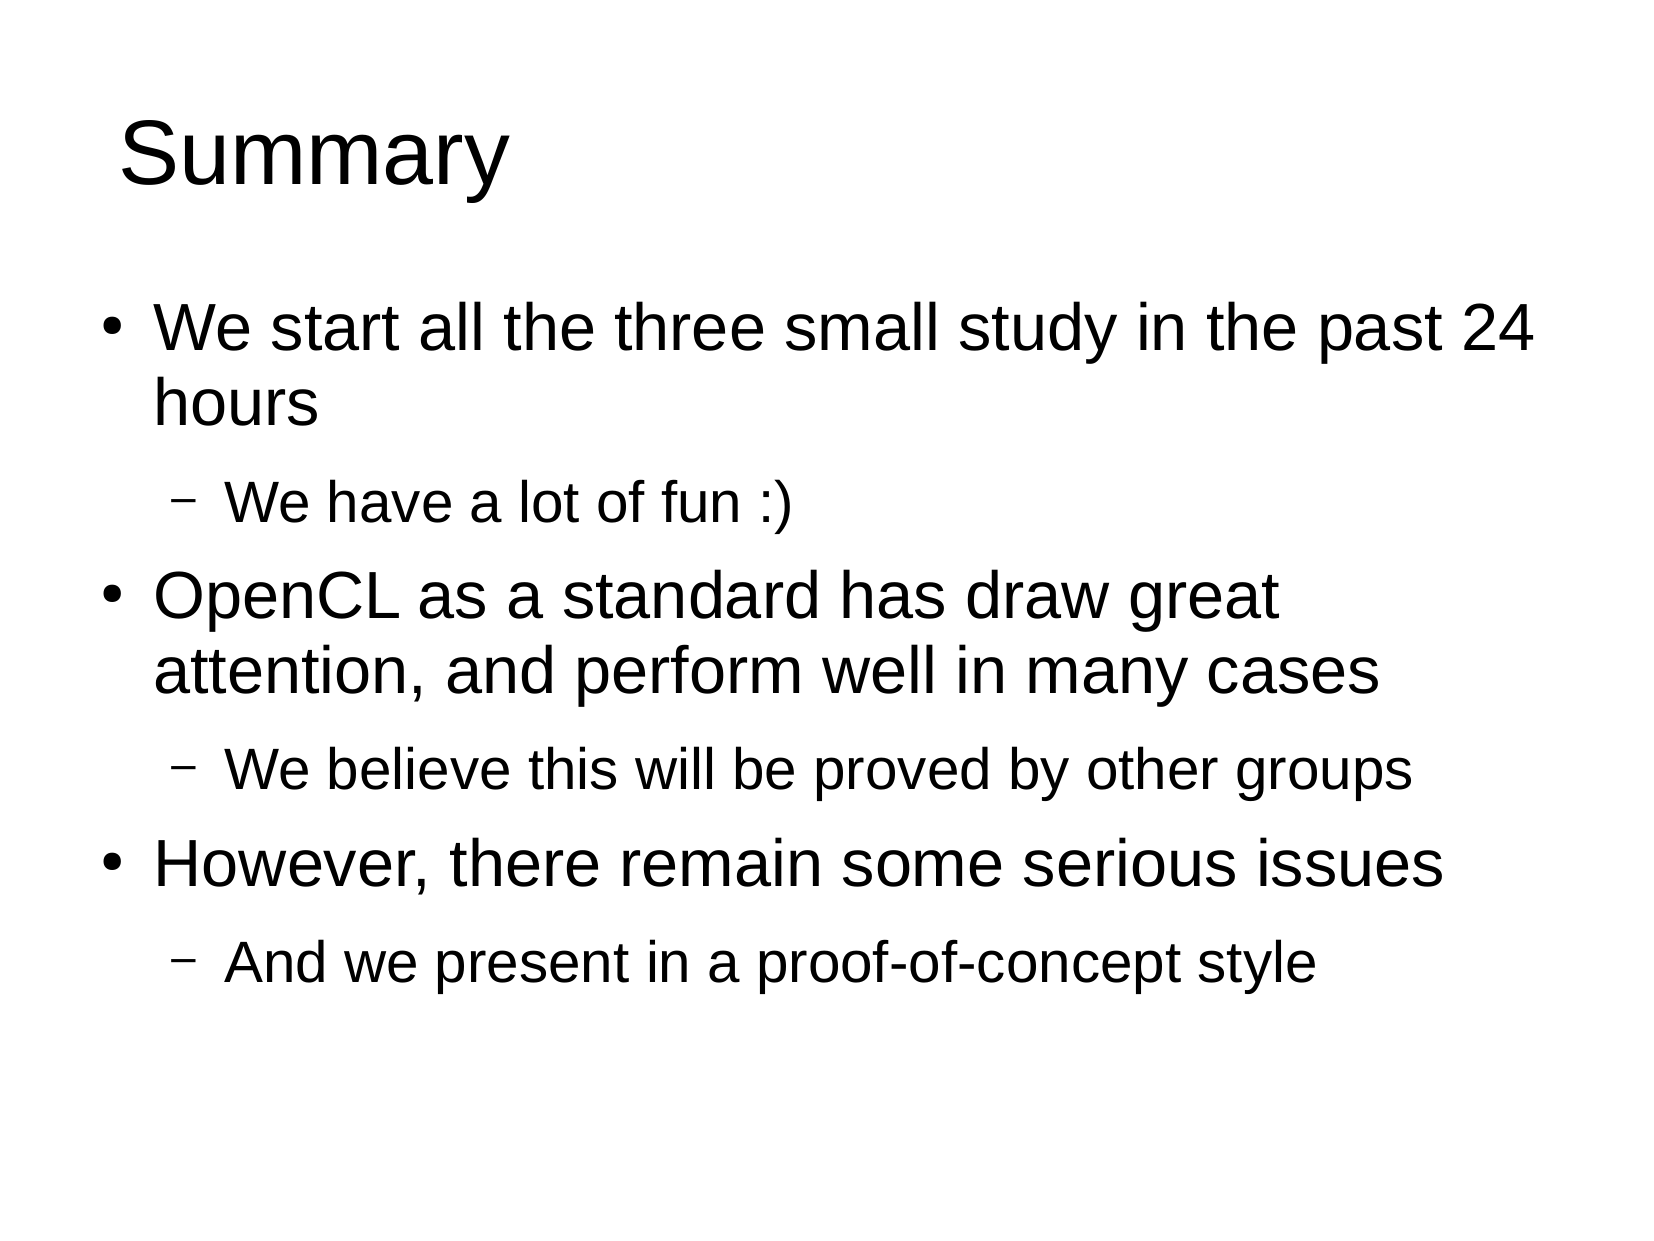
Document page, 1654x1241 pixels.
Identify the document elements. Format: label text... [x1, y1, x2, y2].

list We start all the three small study in the past 24 hours We have a lot of fun :) OpenCL as a standard has draw great attention, and perform well in many cases We believe this will be proved by other groups However, there remain some serious issues And we present in a proof-of-concept style [82, 290, 1571, 1010]
title Summary [82, 49, 1571, 257]
